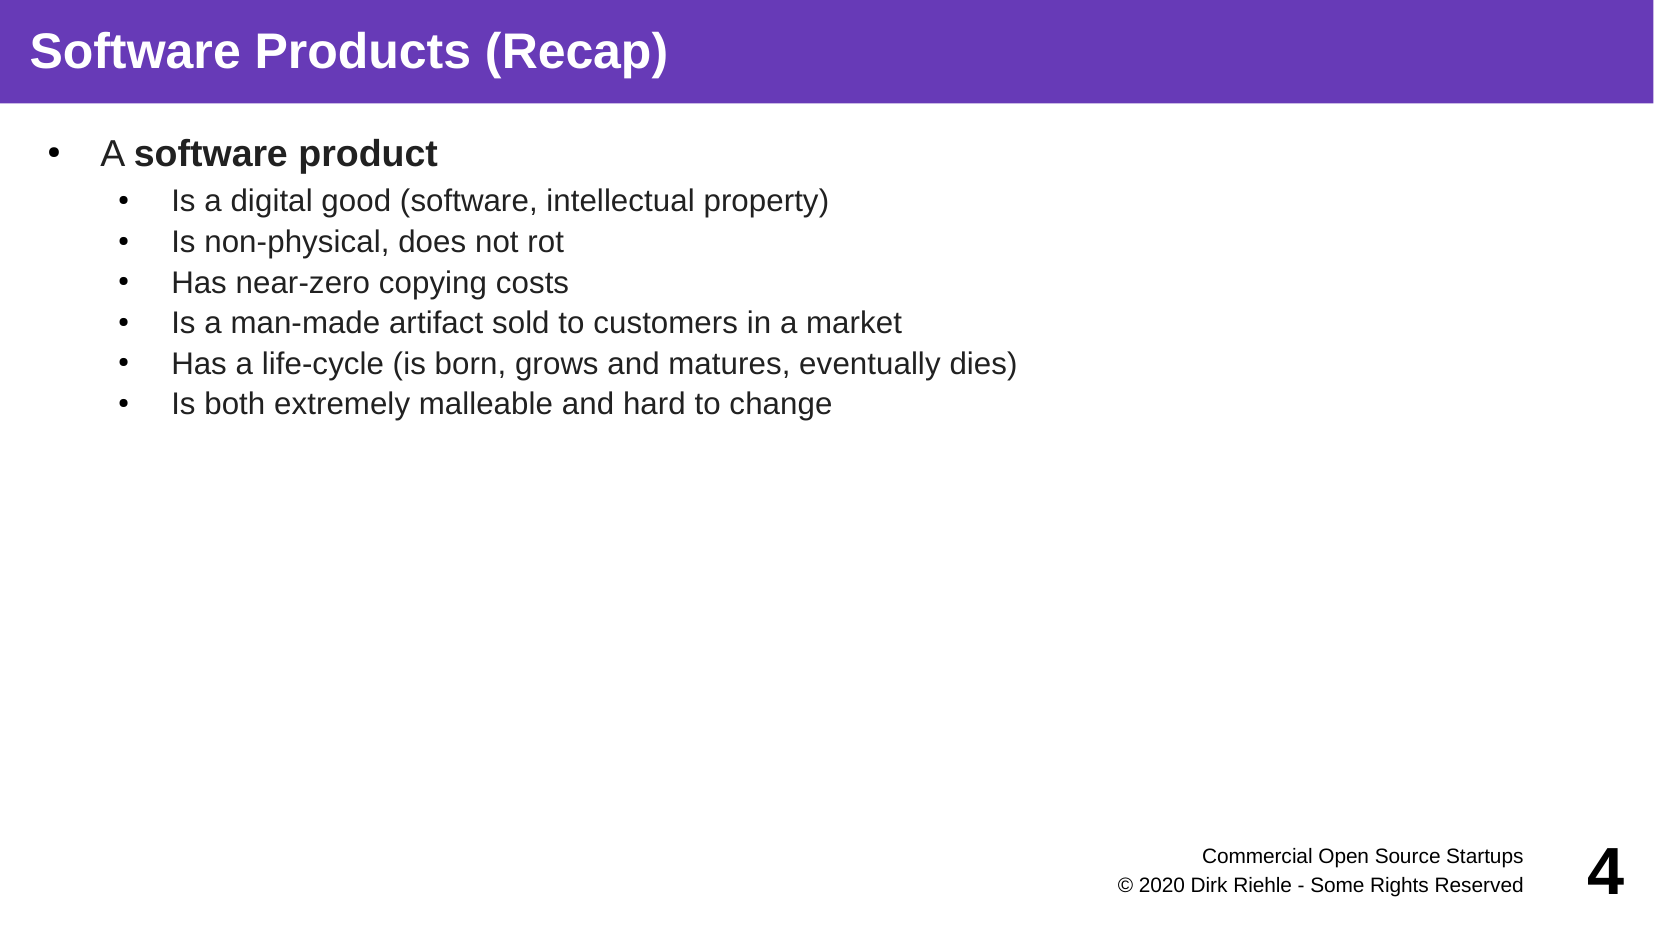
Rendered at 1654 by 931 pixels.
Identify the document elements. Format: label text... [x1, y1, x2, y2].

title Software Products (Recap) [0, 0, 1654, 104]
list A software product Is a digital good (software, intellectual property) Is non-physical, does not rot Has near-zero copying costs Is a man-made artifact sold to customers in a market Has a life-cycle (is born, grows and matures, eventually dies) Is both extremely malleable and hard to change [29, 132, 1625, 813]
